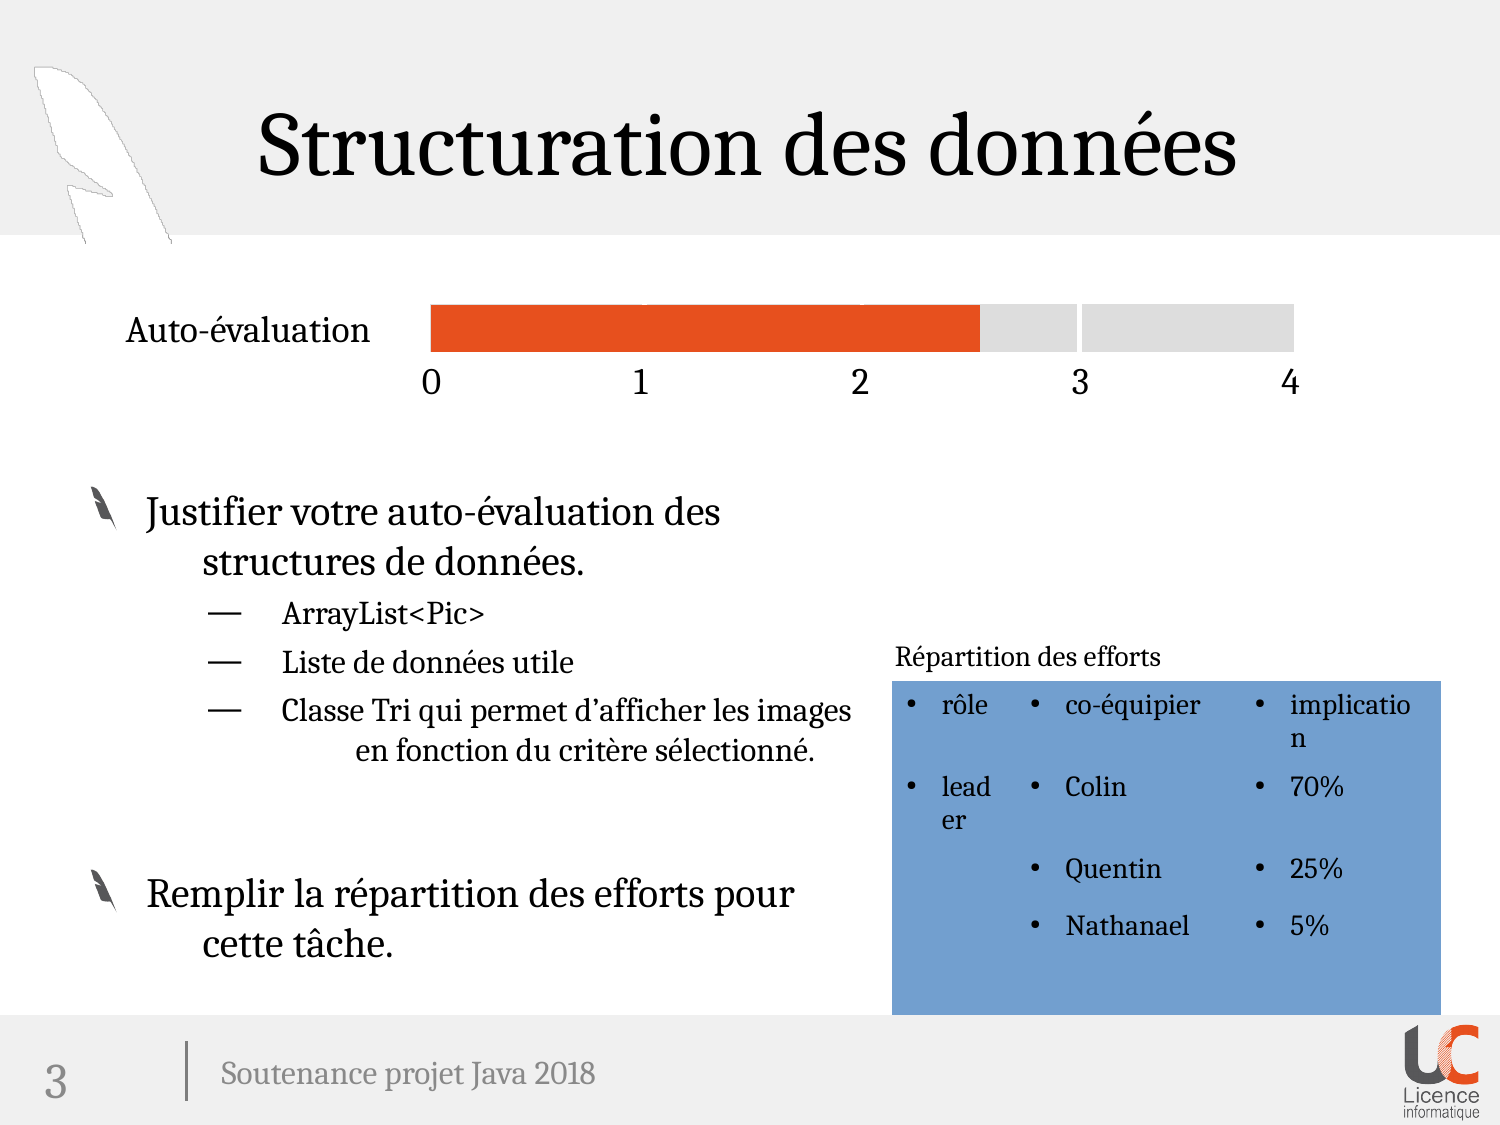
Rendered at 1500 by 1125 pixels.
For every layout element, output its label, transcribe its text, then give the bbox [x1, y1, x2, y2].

table_cell Quentin [1016, 844, 1240, 901]
table_cell Colin [1016, 763, 1240, 844]
table_cell 5% [1240, 901, 1441, 958]
text_box Soutenance projet Java 2018 [206, 1041, 939, 1102]
table_cell 25% [1240, 844, 1441, 901]
table_cell leader [892, 763, 1016, 844]
text_box <numéro> [29, 1041, 160, 1102]
title Structuration des données [75, 45, 1426, 233]
table_cell [892, 844, 1016, 901]
table_cell Nathanael [1016, 901, 1240, 958]
table_cell [1240, 958, 1441, 1015]
text_box [431, 305, 980, 352]
table_header rôle [892, 681, 1016, 763]
list Justifier votre auto-évaluation des structures de données. ArrayList<Pic> Liste de données utile Classe Tri qui permet d’afficher les images en fonction du critère sélectionné. Remplir la répartition des efforts pour cette tâche. [75, 444, 869, 1005]
table_cell 70% [1240, 763, 1441, 844]
table_header implication [1240, 681, 1441, 763]
picture [29, 63, 187, 244]
picture [1398, 1020, 1484, 1122]
table_cell [892, 958, 1016, 1015]
table_cell [1016, 958, 1240, 1015]
table_header co-équipier [1016, 681, 1240, 763]
table_cell [892, 901, 1016, 958]
text_box Répartition des efforts [879, 630, 1237, 681]
